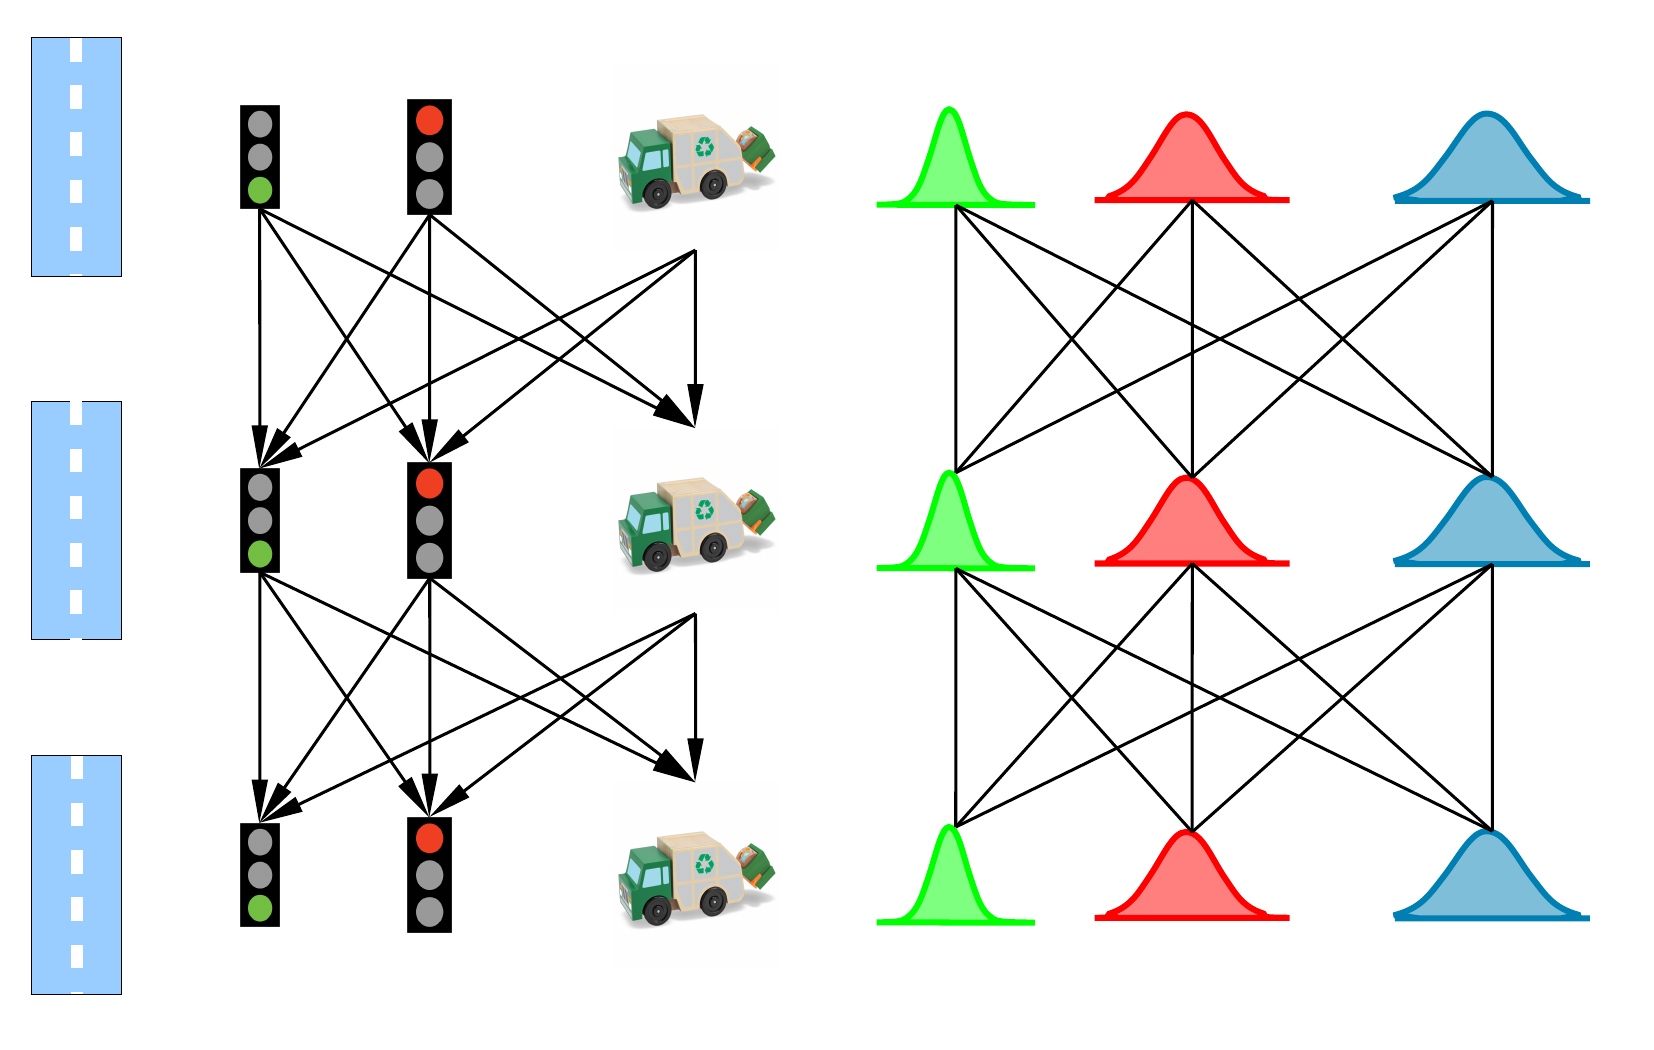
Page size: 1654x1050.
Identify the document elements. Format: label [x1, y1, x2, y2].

text_box [1394, 831, 1590, 919]
picture [407, 99, 452, 215]
text_box [876, 472, 1035, 569]
text_box [31, 401, 122, 640]
text_box [1094, 114, 1290, 201]
text_box [1394, 476, 1590, 565]
picture [240, 468, 280, 573]
picture [407, 462, 452, 579]
picture [611, 64, 780, 251]
text_box [31, 755, 122, 995]
picture [611, 427, 780, 614]
text_box [876, 827, 1035, 923]
picture [611, 781, 780, 968]
text_box [1094, 831, 1290, 918]
text_box [1395, 113, 1591, 201]
text_box [31, 37, 122, 277]
text_box [1094, 477, 1290, 564]
picture [240, 823, 280, 927]
picture [407, 817, 452, 933]
picture [240, 105, 280, 209]
text_box [876, 109, 1036, 206]
